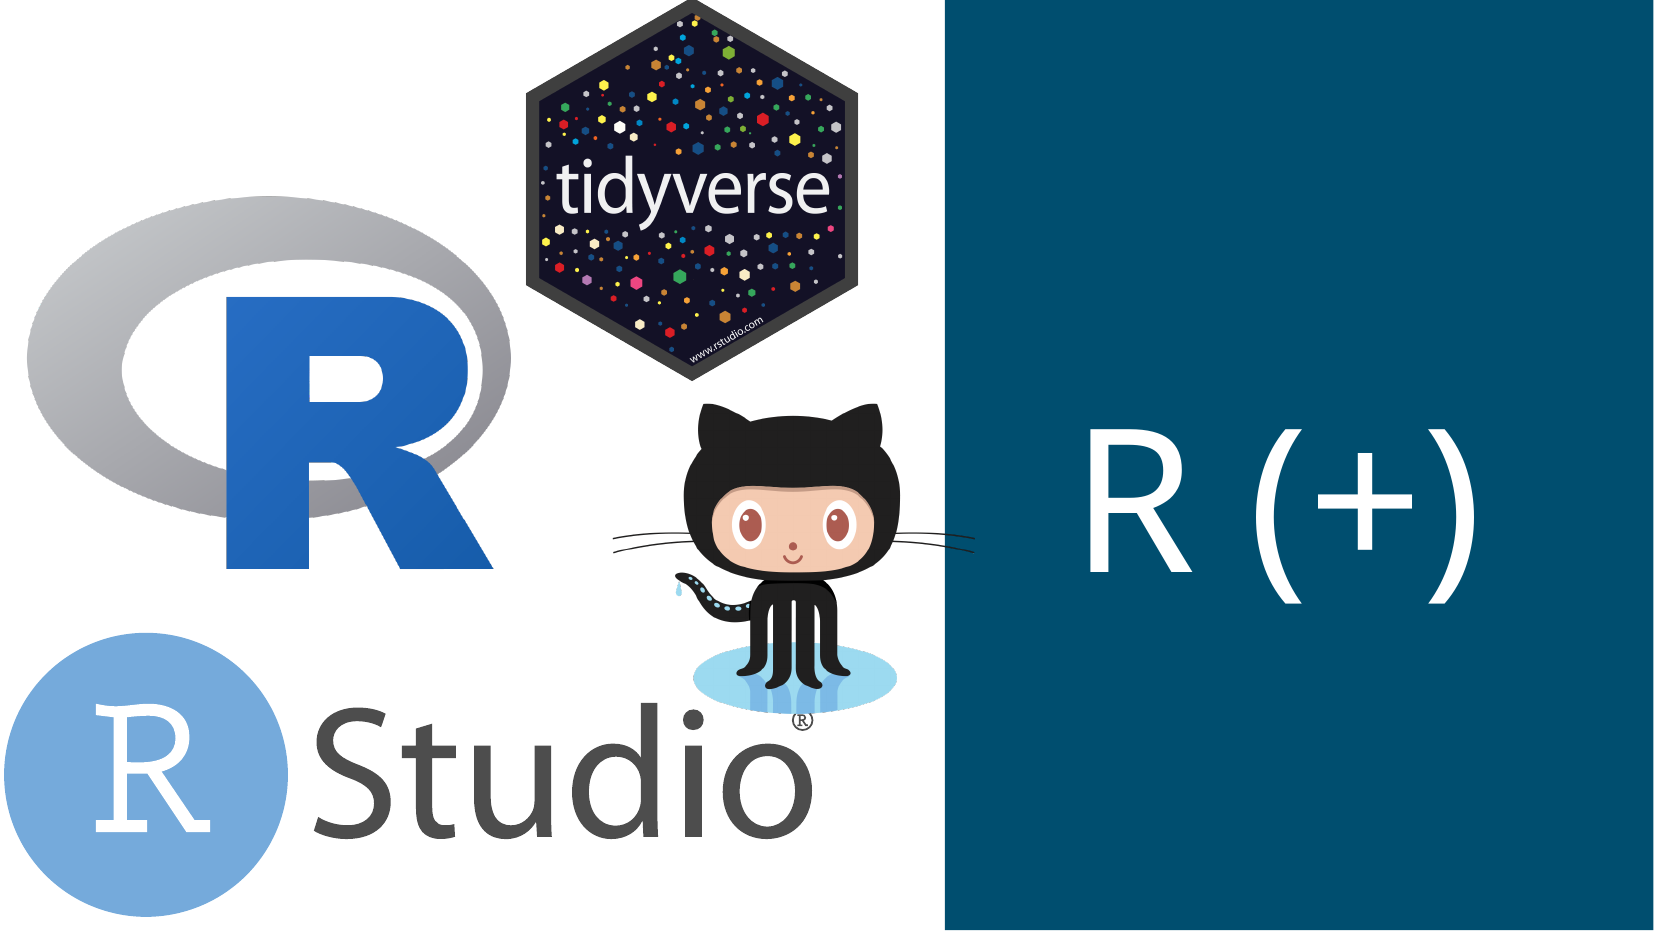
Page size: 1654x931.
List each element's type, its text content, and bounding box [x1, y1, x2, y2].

picture [0, 397, 944, 919]
text_box R (+) [1057, 351, 1551, 605]
text_box [944, 0, 1654, 931]
picture [525, 0, 859, 382]
picture [26, 194, 512, 571]
